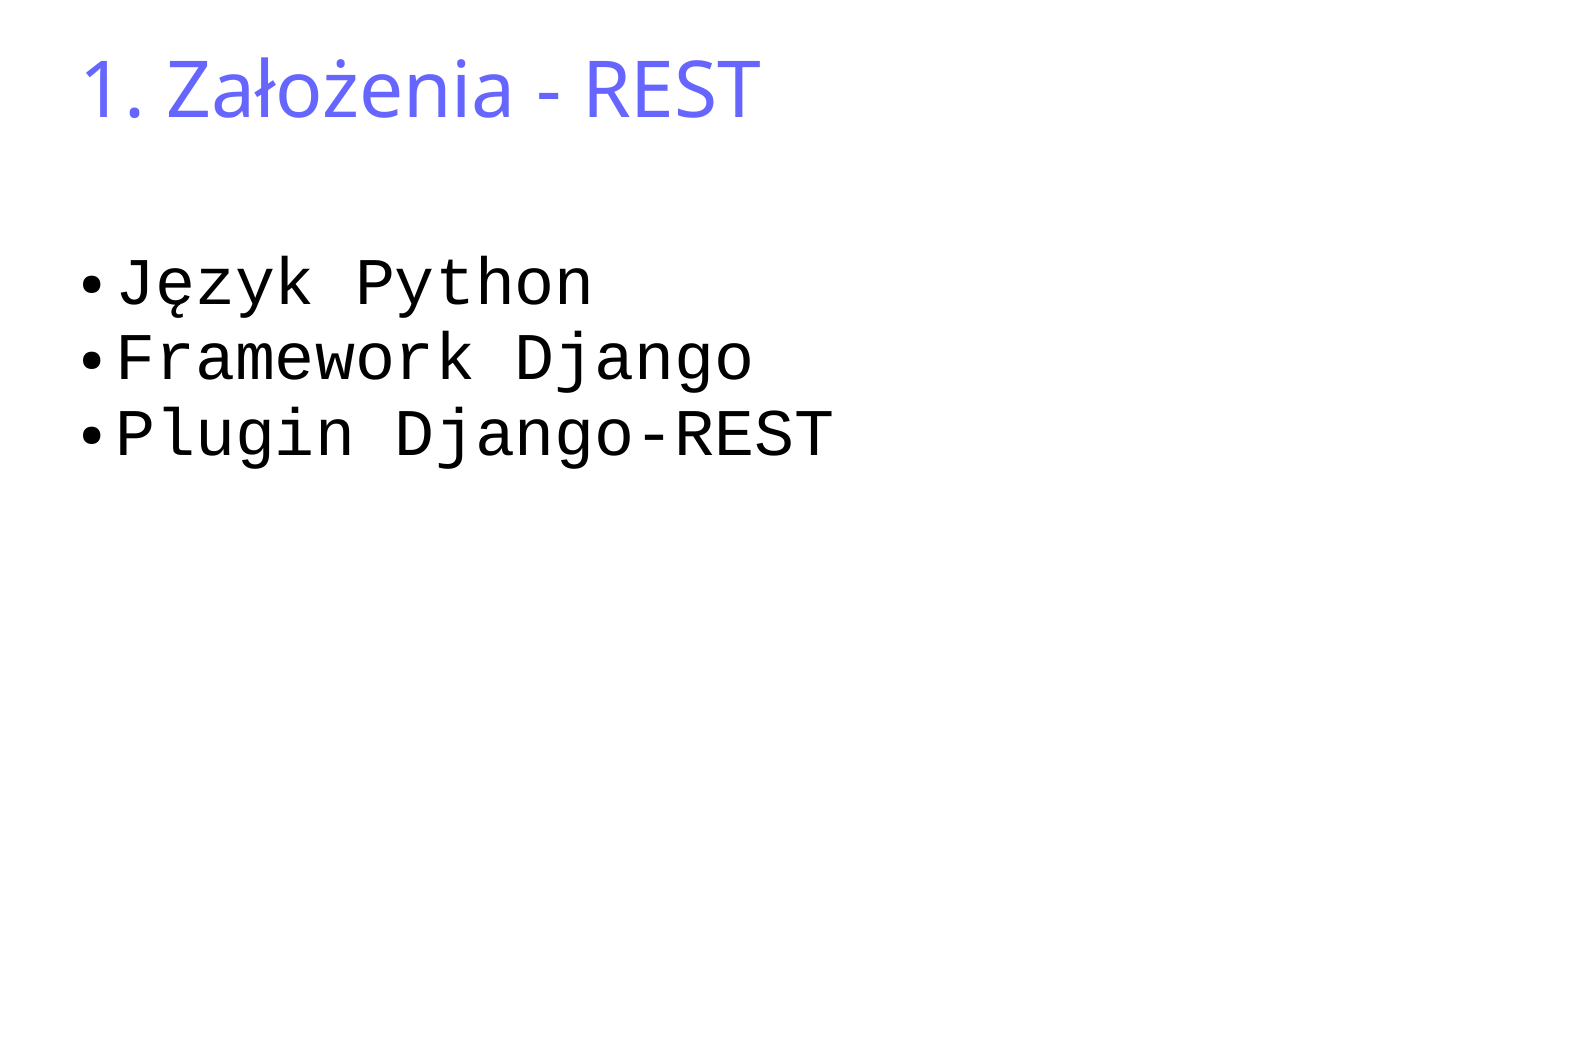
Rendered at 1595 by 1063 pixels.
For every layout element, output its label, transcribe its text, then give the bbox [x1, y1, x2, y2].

subtitle Język Python Framework Django Plugin Django-REST [79, 248, 1515, 951]
title 1. Założenia - REST [79, 42, 1515, 220]
